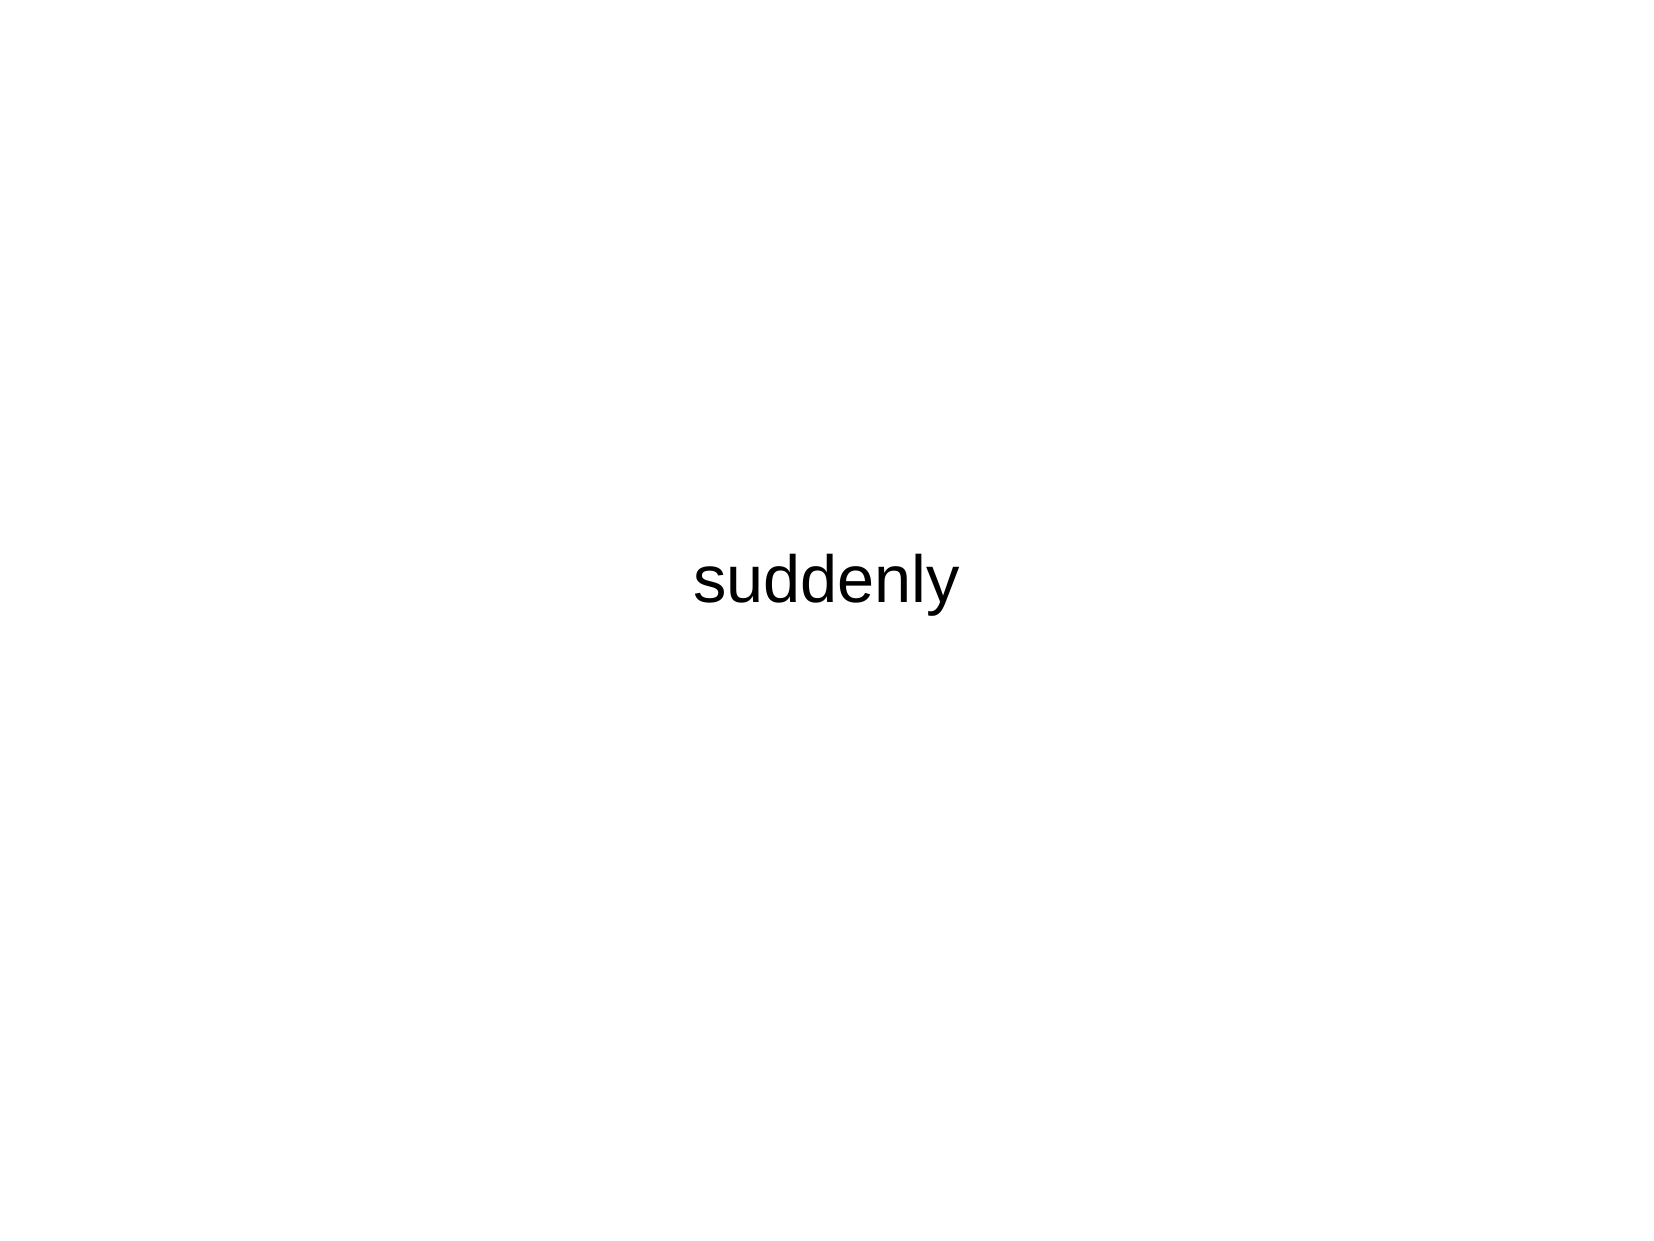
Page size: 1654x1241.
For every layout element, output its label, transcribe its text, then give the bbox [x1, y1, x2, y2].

subtitle suddenly [82, 49, 1571, 1109]
